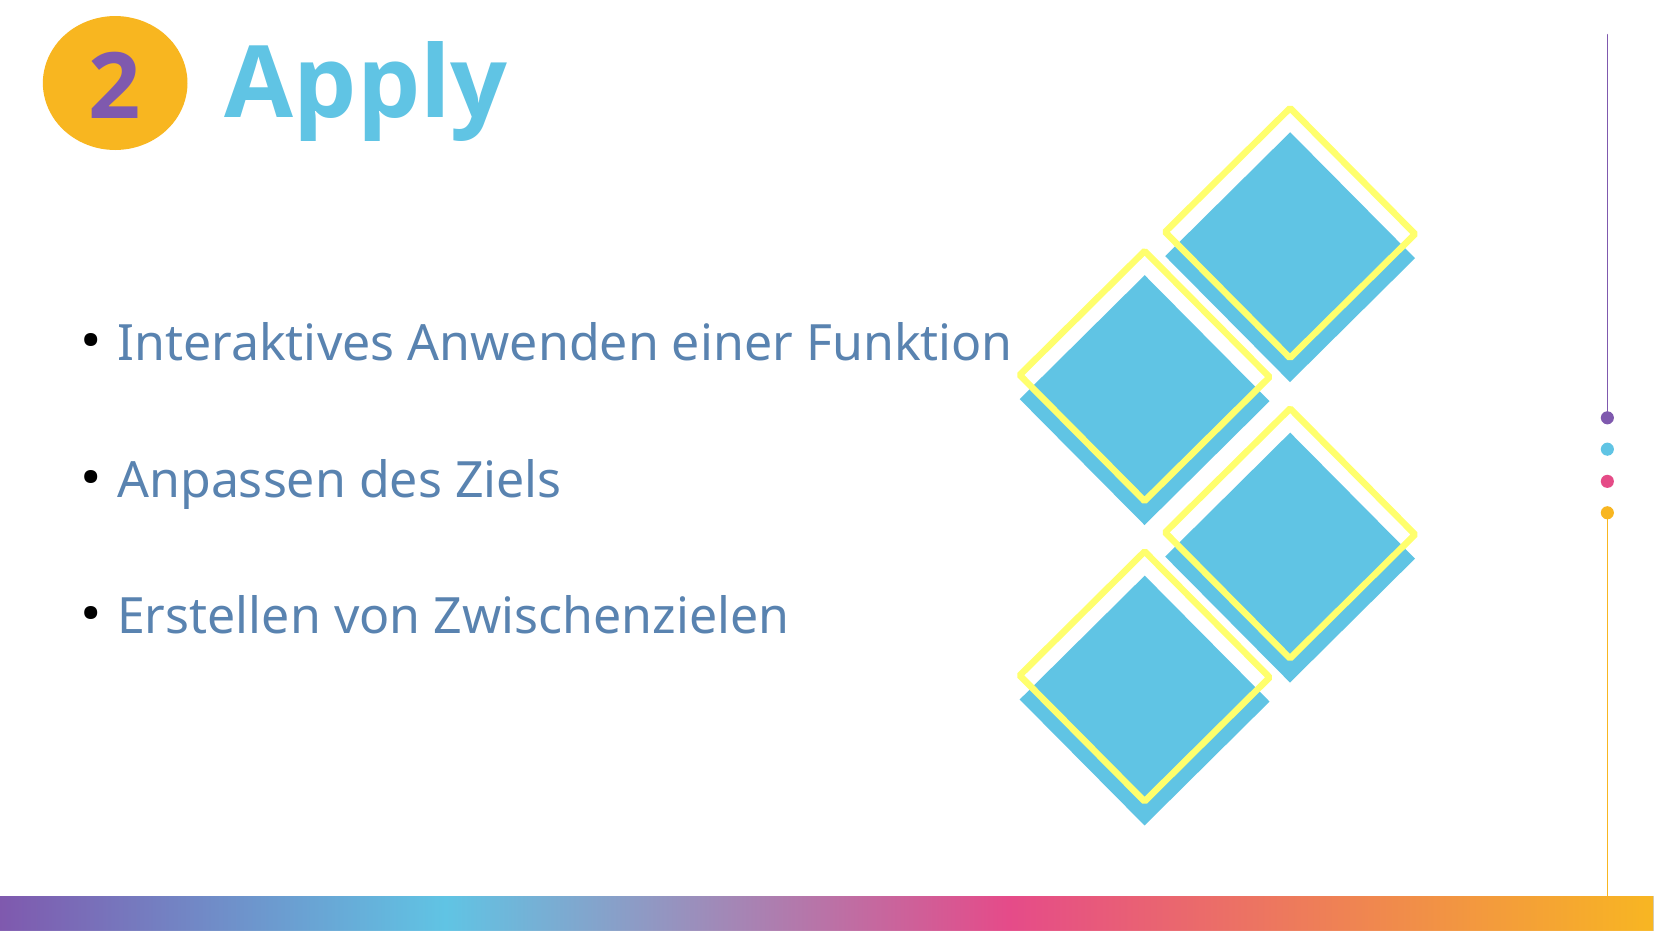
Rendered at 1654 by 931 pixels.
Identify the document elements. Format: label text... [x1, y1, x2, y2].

text_box Interaktives Anwenden einer Funktion Anpassen des Ziels Erstellen von Zwischenzielen [67, 300, 949, 590]
title Apply [224, 10, 863, 300]
picture [0, 896, 1654, 931]
text_box 2 [42, 16, 188, 151]
